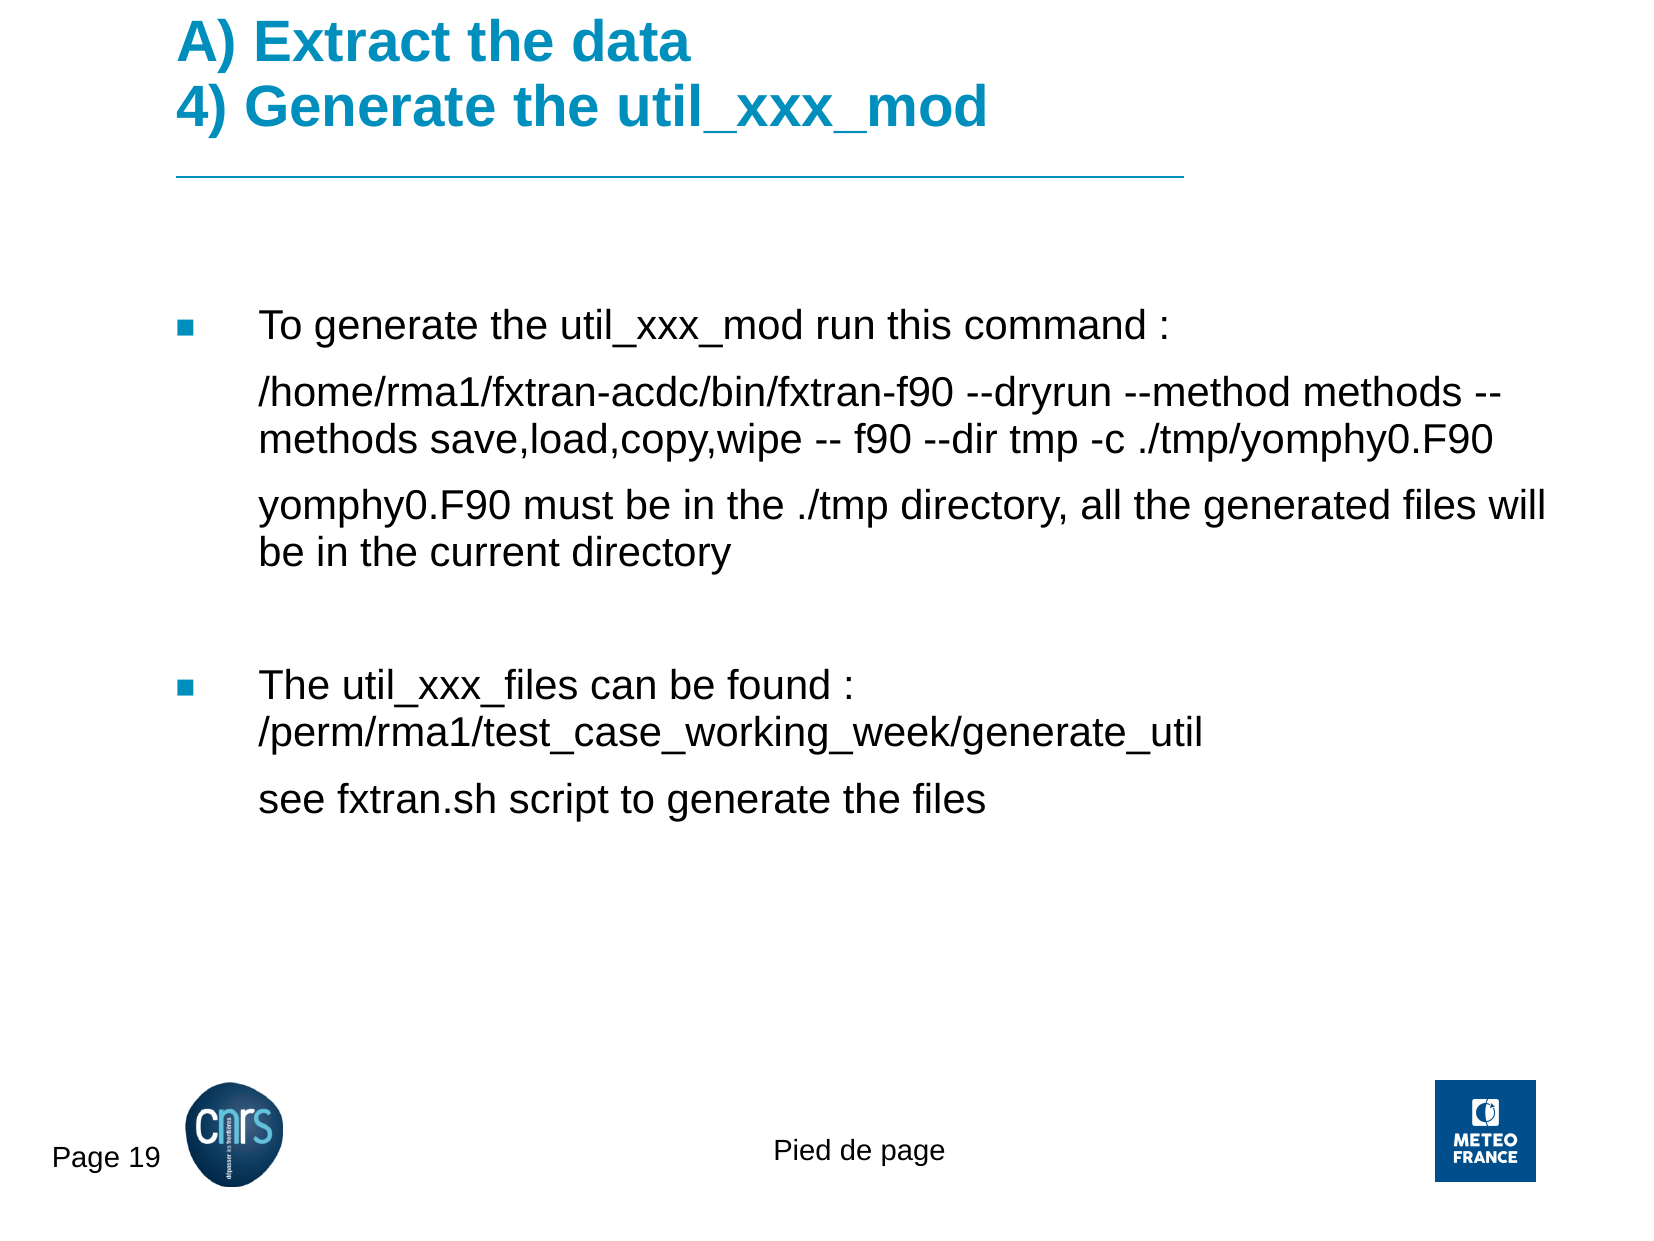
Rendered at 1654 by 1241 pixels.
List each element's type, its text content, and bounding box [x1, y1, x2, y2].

list To generate the util_xxx_mod run this command : /home/rma1/fxtran-acdc/bin/fxtran-f90 --dryrun --method methods --methods save,load,copy,wipe -- f90 --dir tmp -c ./tmp/yomphy0.F90 yomphy0.F90 must be in the ./tmp directory, all the generated files will be in the current directory The util_xxx_files can be found : /perm/rma1/test_case_working_week/generate_util see fxtran.sh script to generate the files [157, 235, 1571, 1010]
title A) Extract the data 4) Generate the util_xxx_mod [176, 8, 1609, 139]
picture [1435, 1080, 1536, 1182]
picture [185, 1082, 283, 1187]
